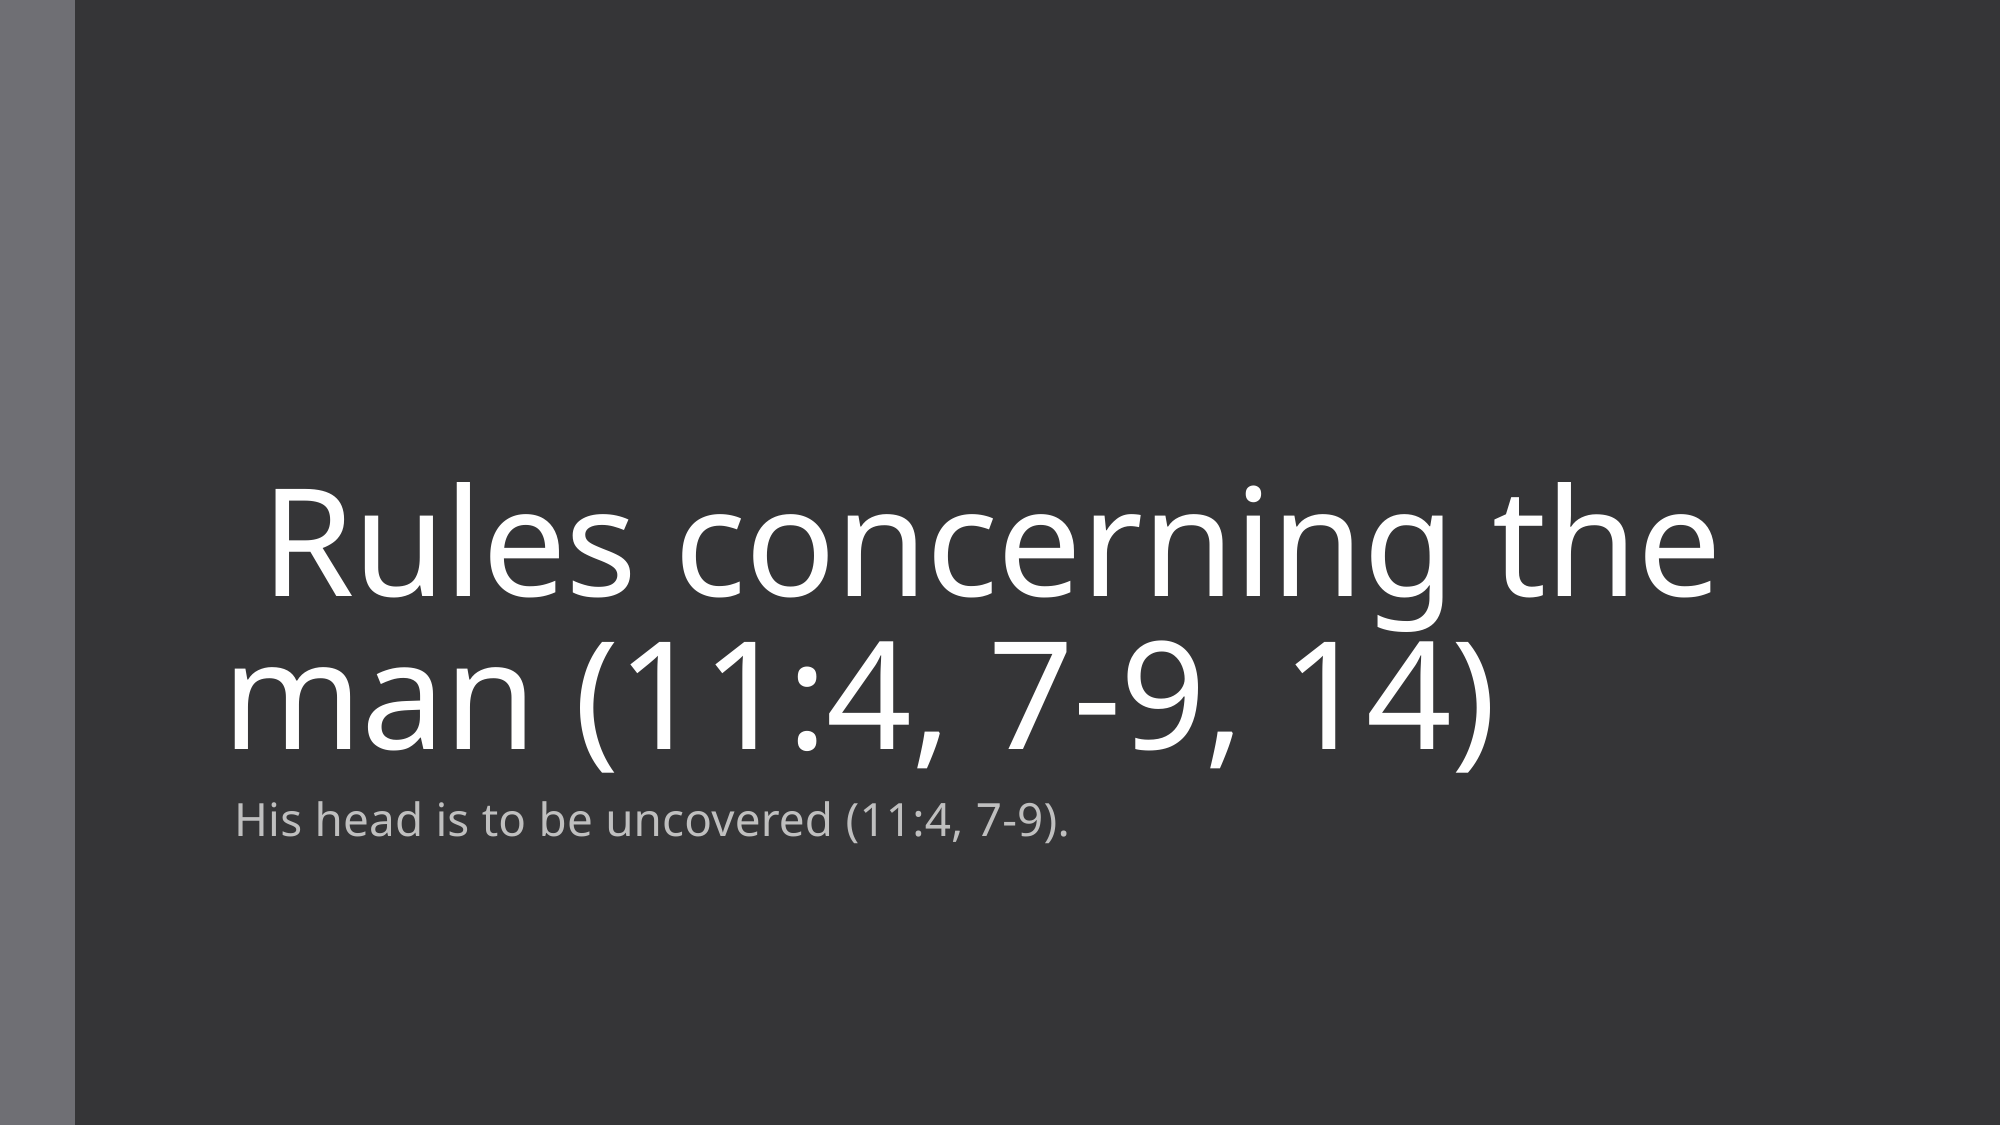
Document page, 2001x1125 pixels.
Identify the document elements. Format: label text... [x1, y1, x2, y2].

subtitle His head is to be uncovered (11:4, 7-9). [206, 787, 1752, 1066]
title Rules concerning the man (11:4, 7-9, 14) [206, 124, 1752, 787]
